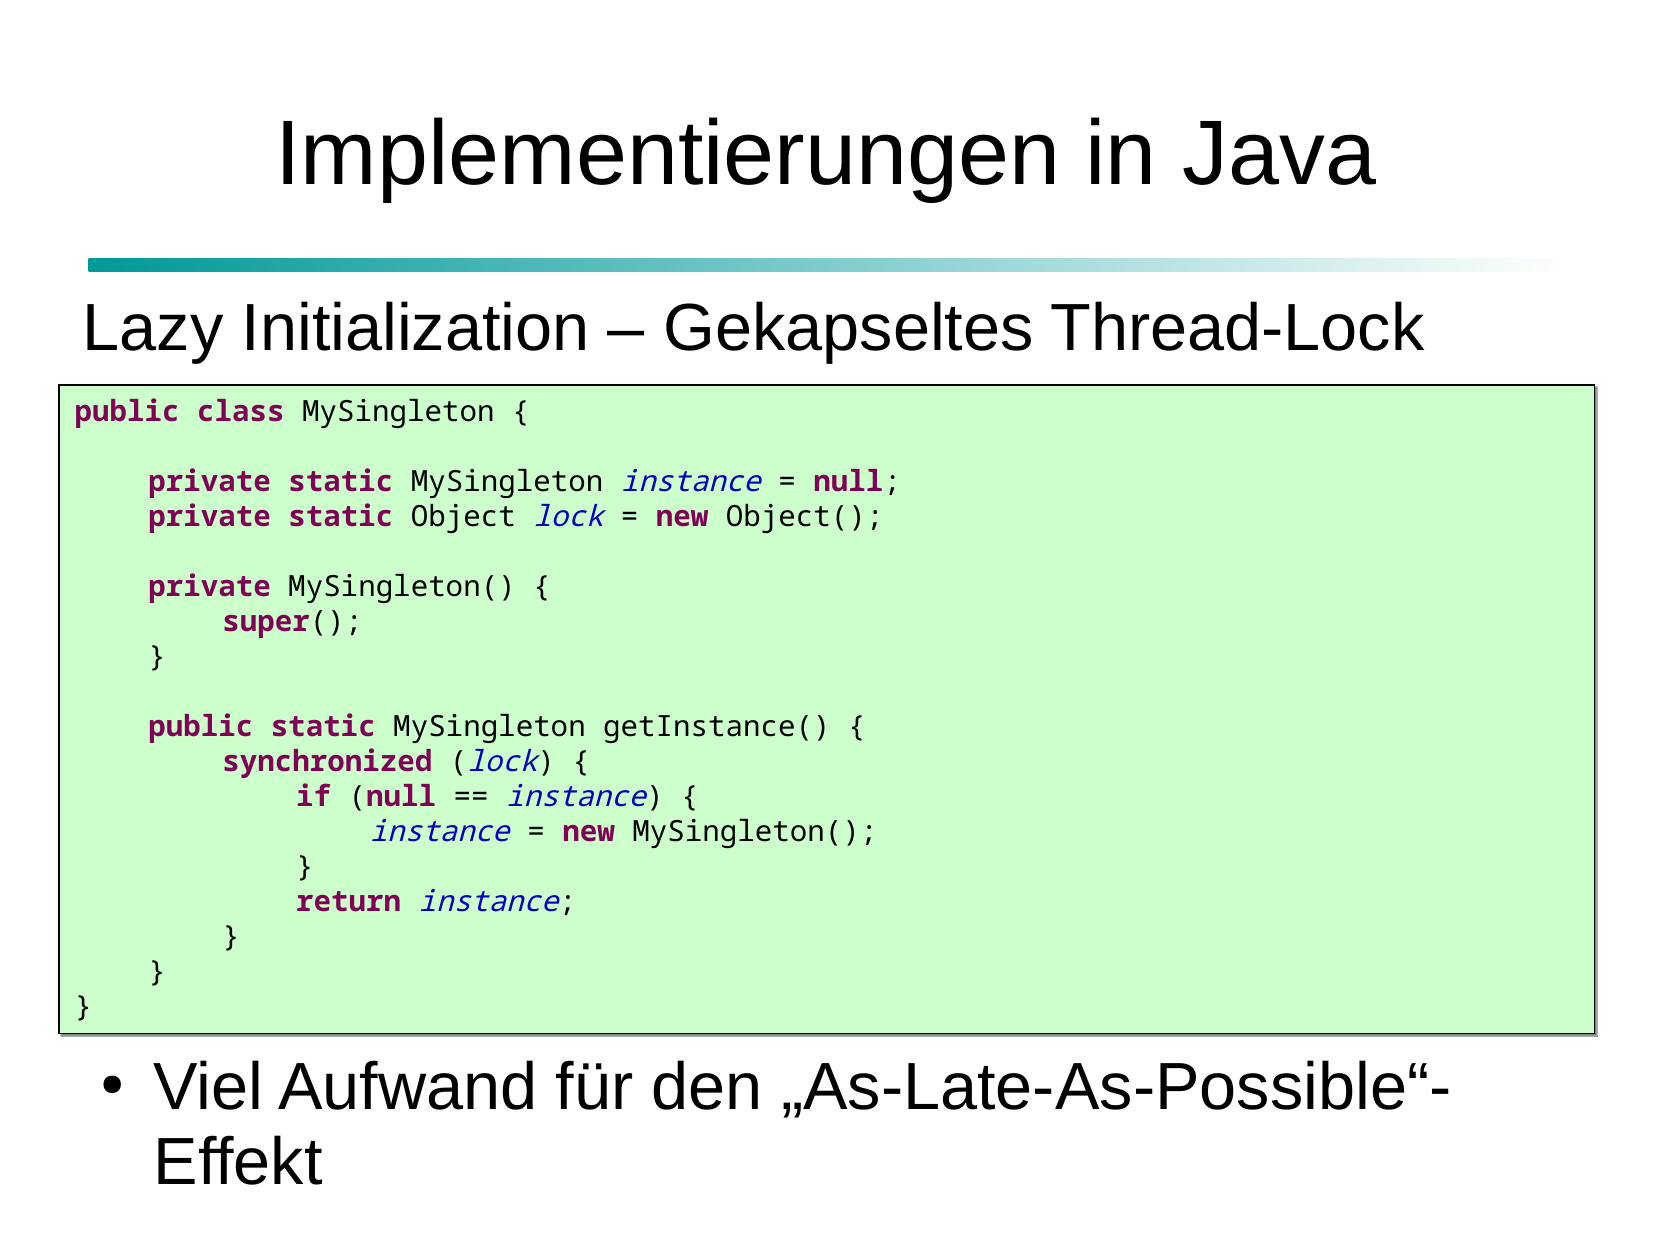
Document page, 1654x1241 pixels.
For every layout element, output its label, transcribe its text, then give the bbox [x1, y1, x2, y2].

list Viel Aufwand für den „As-Late-As-Possible“-Effekt [82, 1049, 1571, 1241]
list Lazy Initialization – Gekapseltes Thread-Lock [82, 290, 1571, 366]
title Implementierungen in Java [82, 49, 1571, 257]
text_box public class MySingleton { private static MySingleton instance = null; private static Object lock = new Object(); private MySingleton() { super(); } public static MySingleton getInstance() { synchronized (lock) { if (null == instance) { instance = new MySingleton(); } return instance; } } } [59, 384, 1595, 1034]
